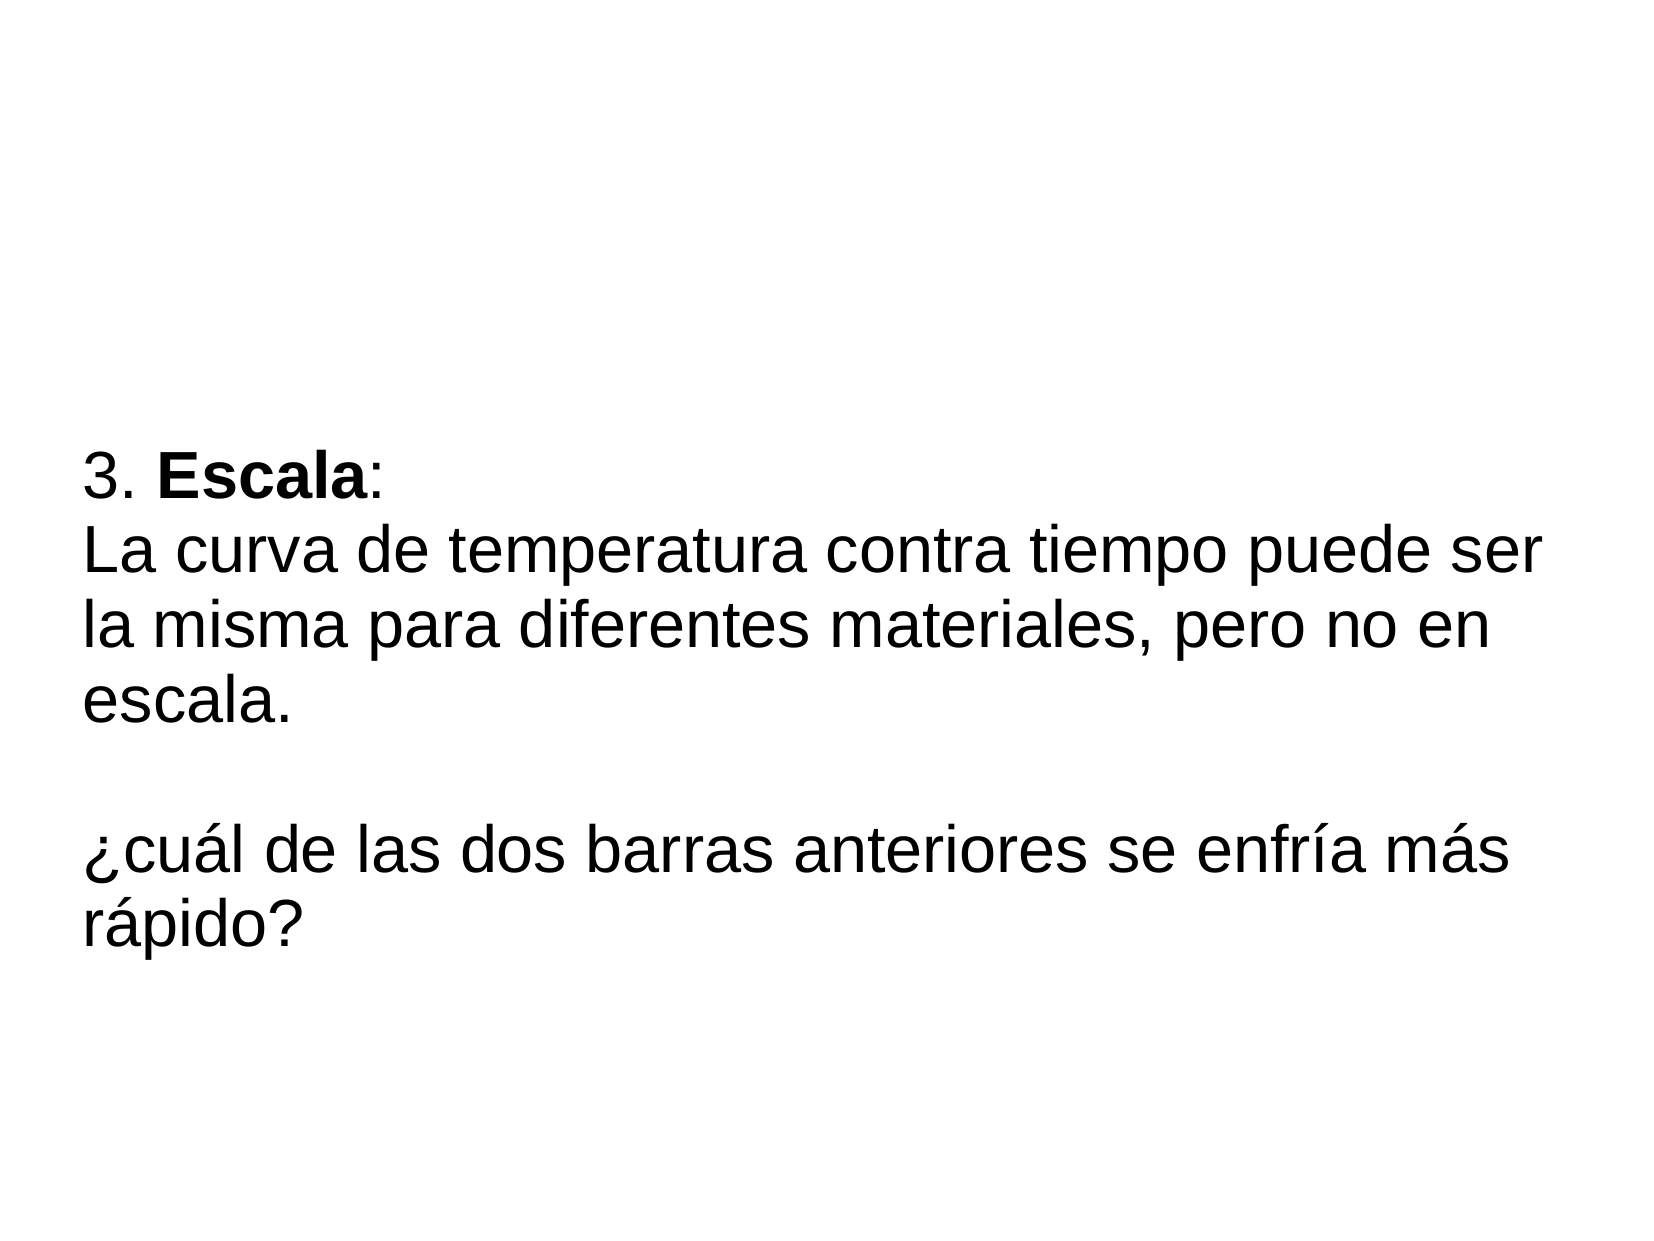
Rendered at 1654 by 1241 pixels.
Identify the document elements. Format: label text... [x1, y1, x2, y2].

subtitle 3. Escala: La curva de temperatura contra tiempo puede ser la misma para diferentes materiales, pero no en escala. ¿cuál de las dos barras anteriores se enfría más rápido? [82, 297, 1571, 1102]
